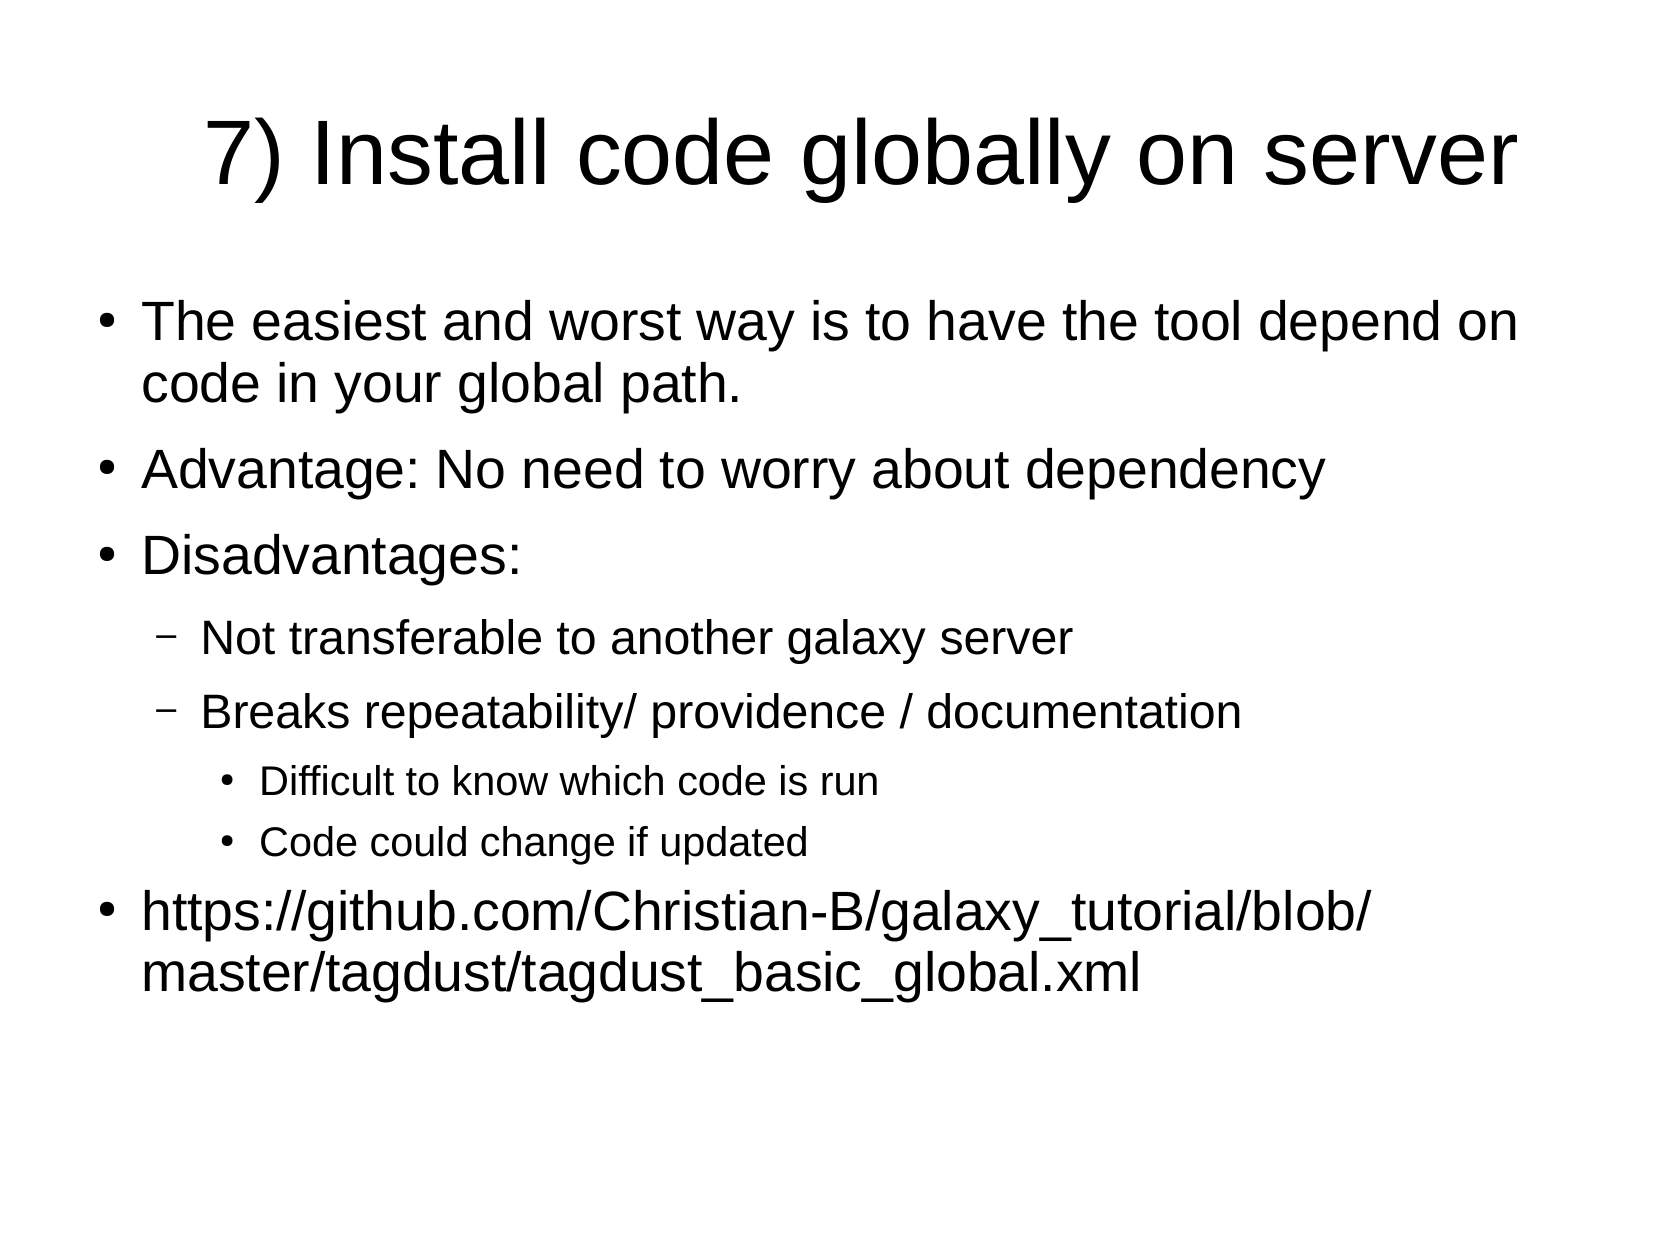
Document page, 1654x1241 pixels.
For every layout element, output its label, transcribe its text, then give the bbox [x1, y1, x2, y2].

list The easiest and worst way is to have the tool depend on code in your global path. Advantage: No need to worry about dependency Disadvantages: Not transferable to another galaxy server Breaks repeatability/ providence / documentation Difficult to know which code is run Code could change if updated https://github.com/Christian-B/galaxy_tutorial/blob/master/tagdust/tagdust_basic_global.xml [82, 290, 1571, 1010]
title 7) Install code globally on server [82, 49, 1571, 257]
